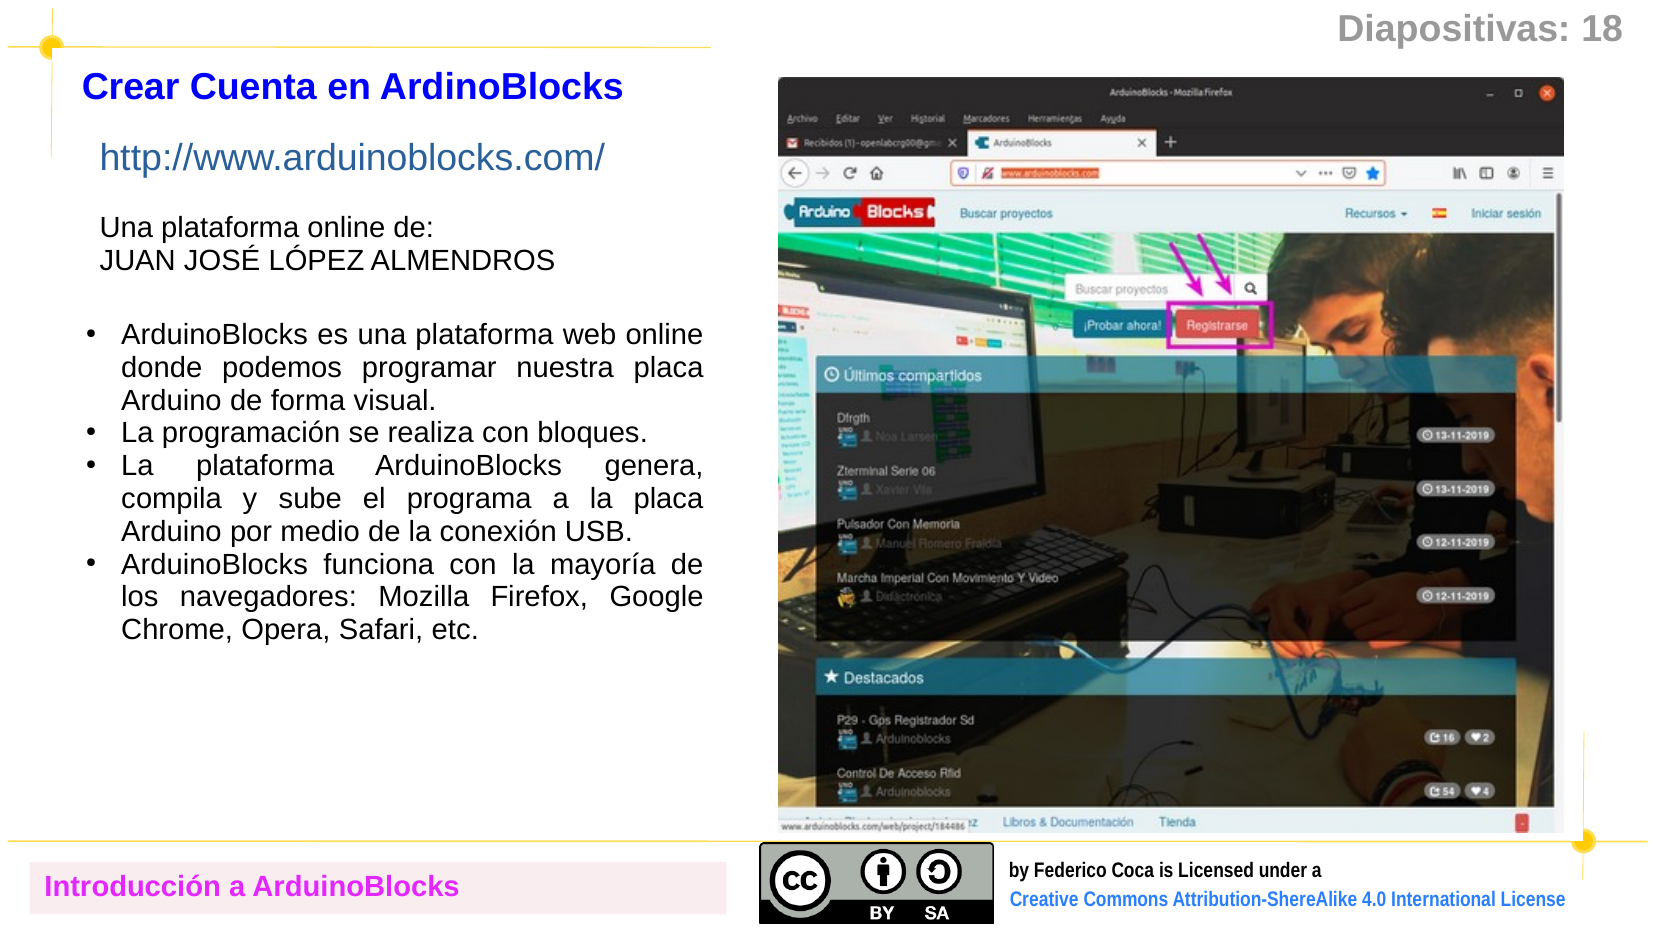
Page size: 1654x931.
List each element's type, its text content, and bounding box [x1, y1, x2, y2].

text_box Crear Cuenta en ArdinoBlocks [67, 58, 1207, 116]
picture [778, 77, 1564, 833]
text_box Introducción a ArduinoBlocks [29, 862, 727, 915]
text_box Diapositivas: 18 [1322, 0, 1644, 57]
text_box ArduinoBlocks es una plataforma web online donde podemos programar nuestra placa Arduino de forma visual. La programación se realiza con bloques. La plataforma ArduinoBlocks genera, compila y sube el programa a la placa Arduino por medio de la conexión USB. ArduinoBlocks funciona con la mayoría de los navegadores: Mozilla Firefox, Google Chrome, Opera, Safari, etc. [71, 310, 720, 654]
text_box http://www.arduinoblocks.com/ Una plataforma online de: JUAN JOSÉ LÓPEZ ALMENDROS [84, 128, 621, 284]
